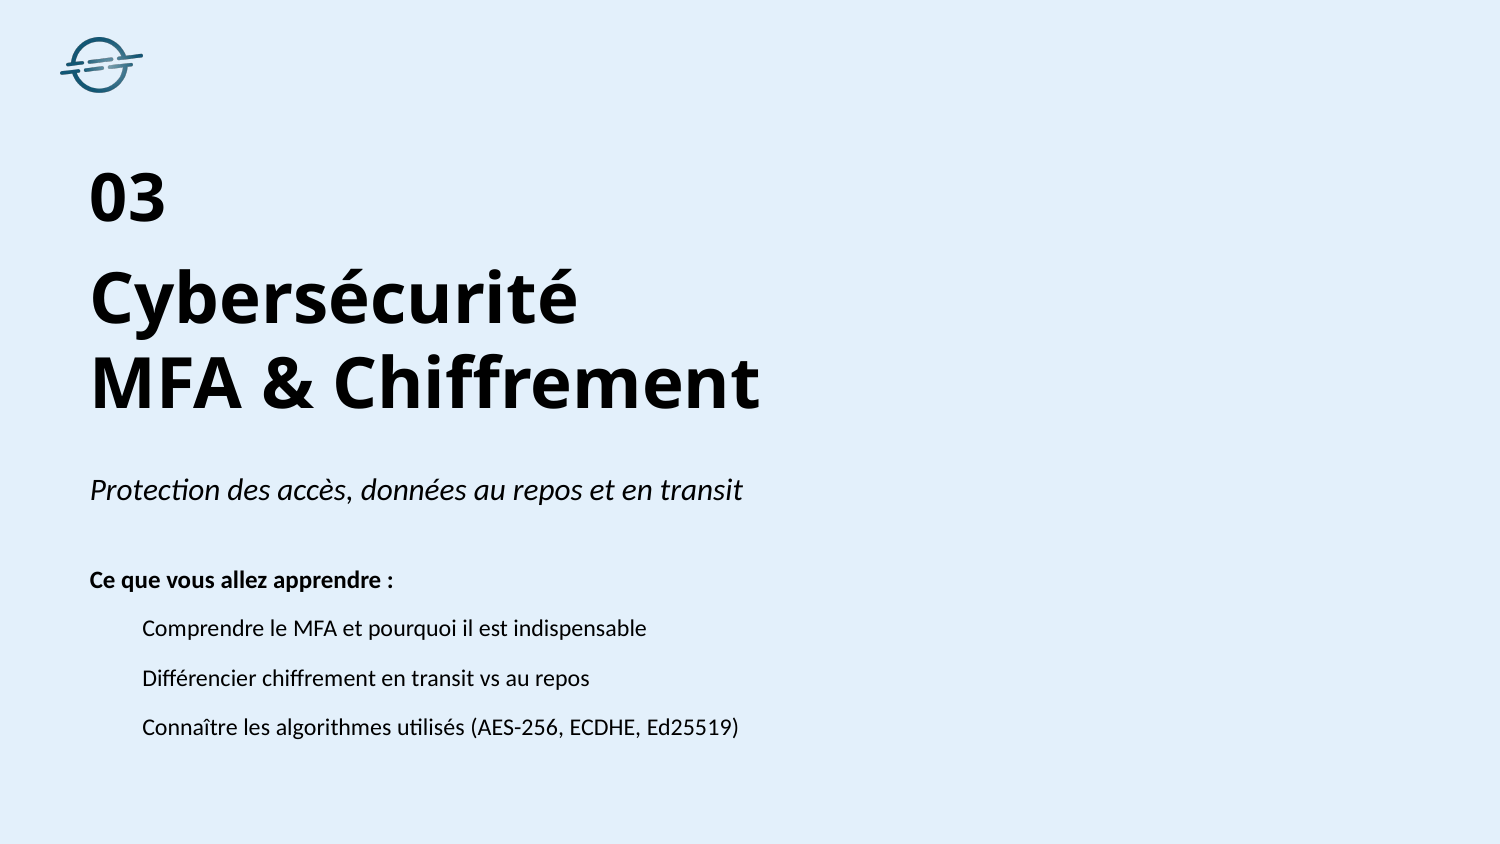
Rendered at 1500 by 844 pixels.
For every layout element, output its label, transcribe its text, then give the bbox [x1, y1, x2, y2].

text_box 03 [74, 149, 195, 239]
picture [60, 37, 143, 93]
text_box Protection des accès, données au repos et en transit [74, 449, 1275, 525]
text_box Comprendre le MFA et pourquoi il est indispensable [127, 604, 1328, 650]
text_box Connaître les algorithmes utilisés (AES-256, ECDHE, Ed25519) [127, 703, 1328, 749]
text_box Différencier chiffrement en transit vs au repos [127, 653, 1328, 699]
text_box Cybersécurité MFA & Chiffrement [74, 239, 975, 435]
text_box Ce que vous allez apprendre : [74, 555, 975, 603]
